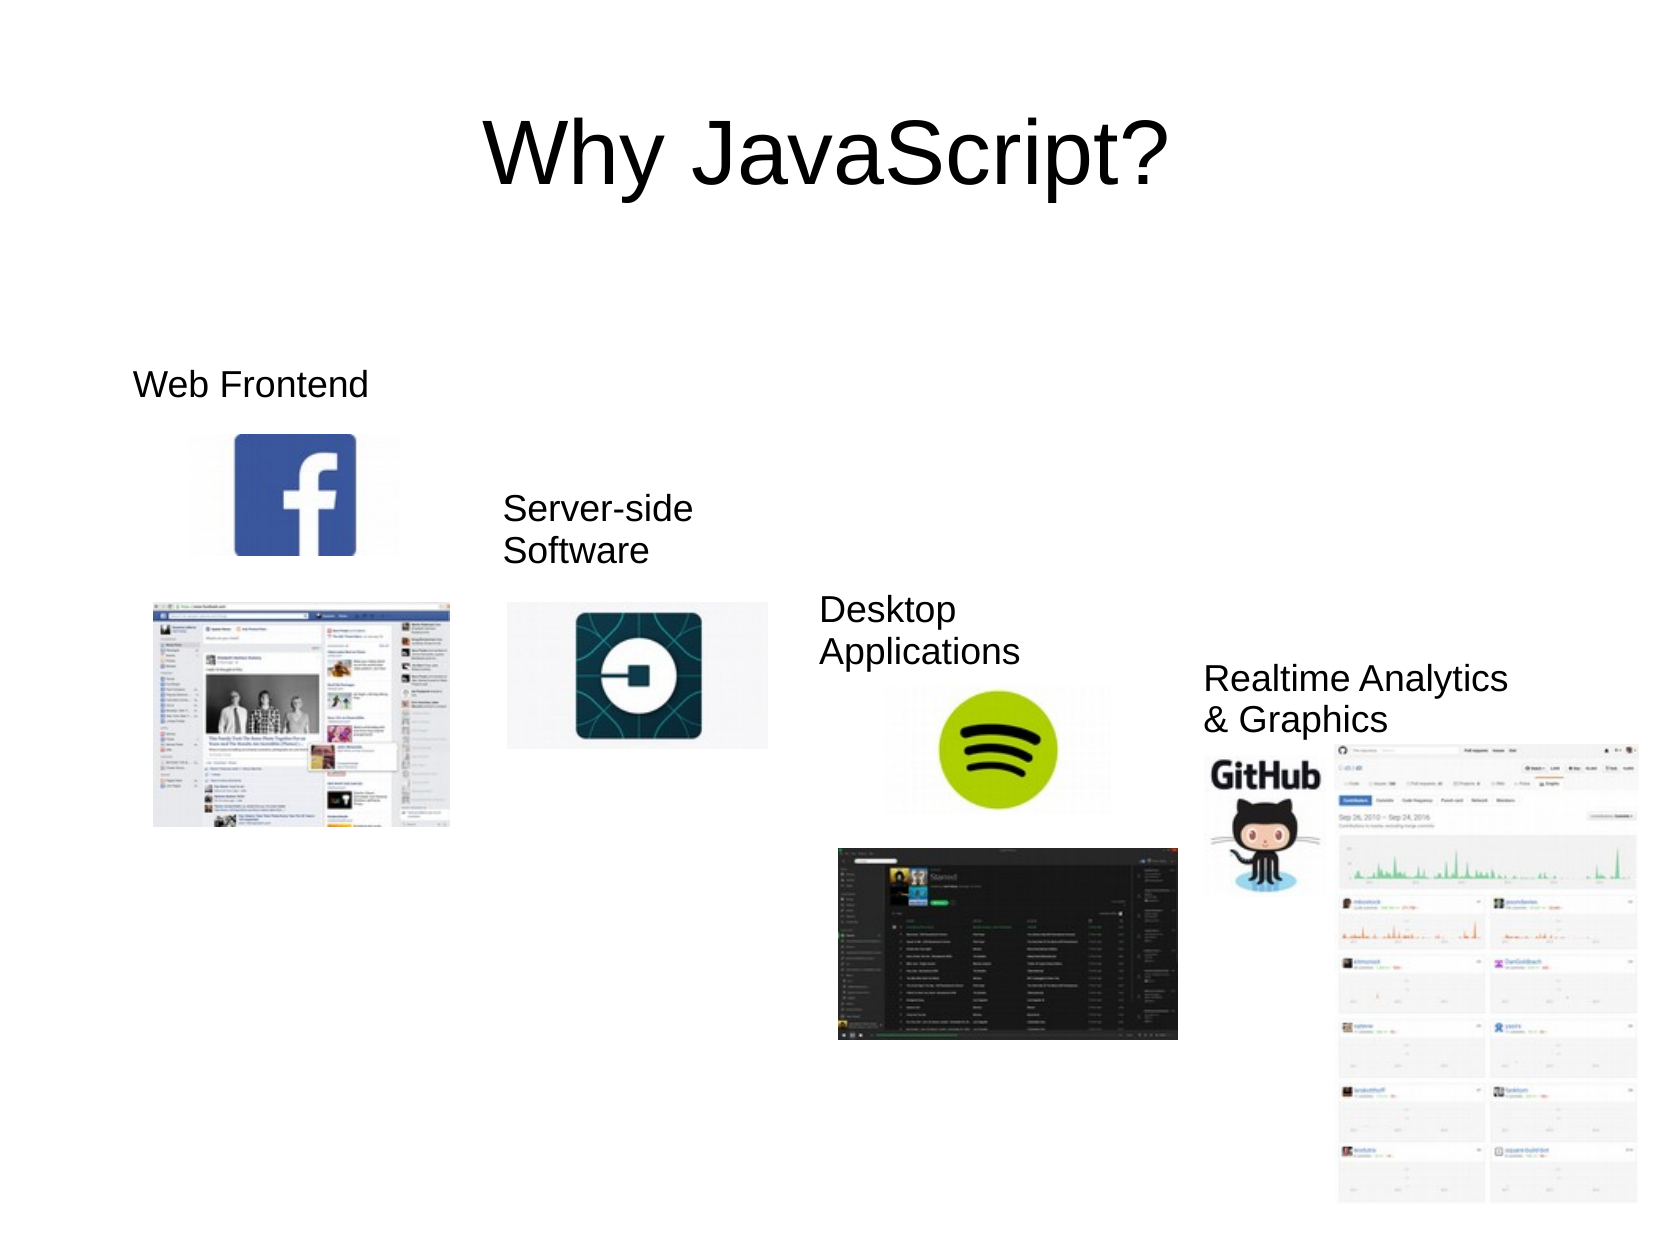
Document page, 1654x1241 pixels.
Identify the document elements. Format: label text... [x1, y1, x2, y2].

picture [1204, 755, 1326, 897]
text_box Server-side Software [487, 479, 815, 756]
picture [838, 848, 1178, 1040]
text_box Web Frontend [118, 356, 473, 674]
picture [188, 434, 402, 556]
picture [507, 602, 768, 749]
title Why JavaScript? [82, 49, 1571, 257]
text_box Desktop Applications [804, 580, 1182, 875]
picture [1334, 744, 1639, 1205]
picture [153, 602, 450, 827]
text_box Realtime Analytics & Graphics [1188, 649, 1536, 981]
picture [885, 684, 1111, 815]
